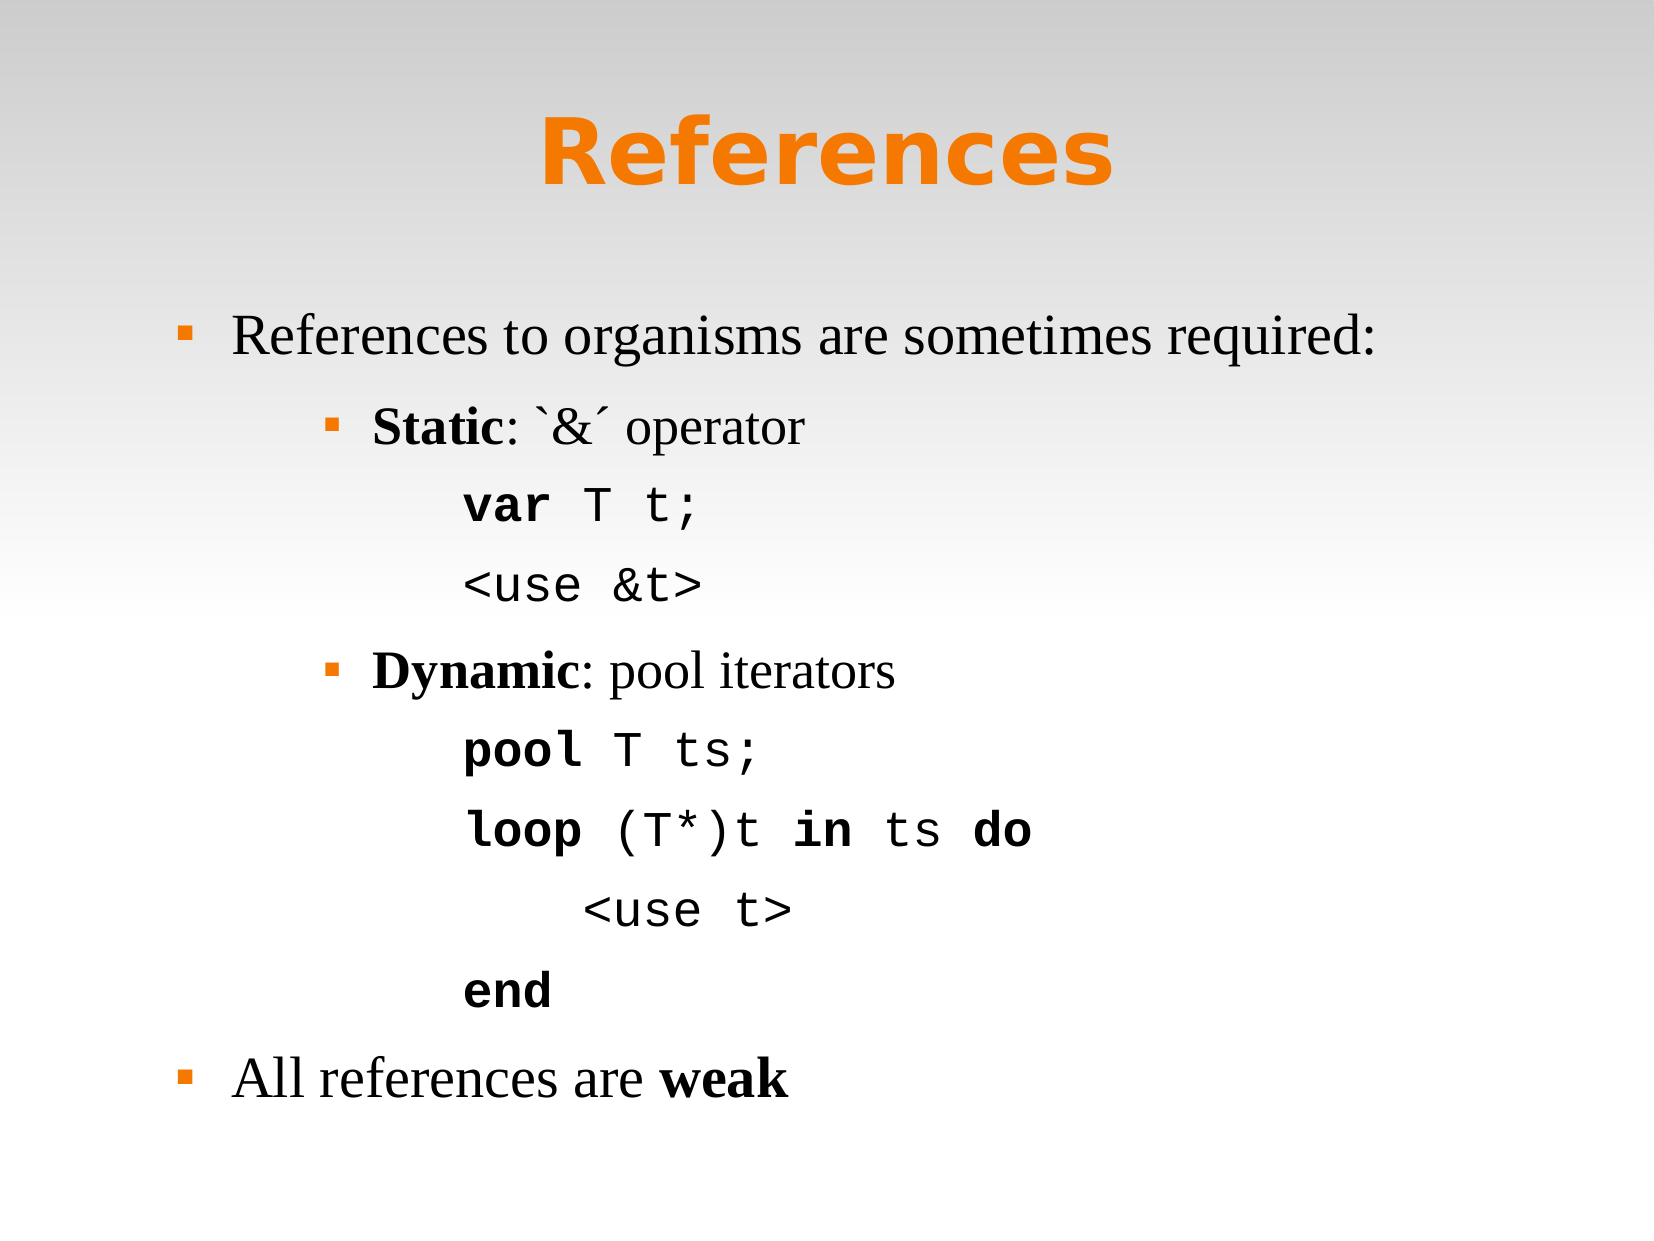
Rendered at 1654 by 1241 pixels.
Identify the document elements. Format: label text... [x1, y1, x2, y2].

title References [82, 49, 1571, 257]
list References to organisms are sometimes required: Static: `&´ operator var T t; <use &t> Dynamic: pool iterators pool T ts; loop (T*)t in ts do <use t> end All references are weak [89, 302, 1463, 1150]
